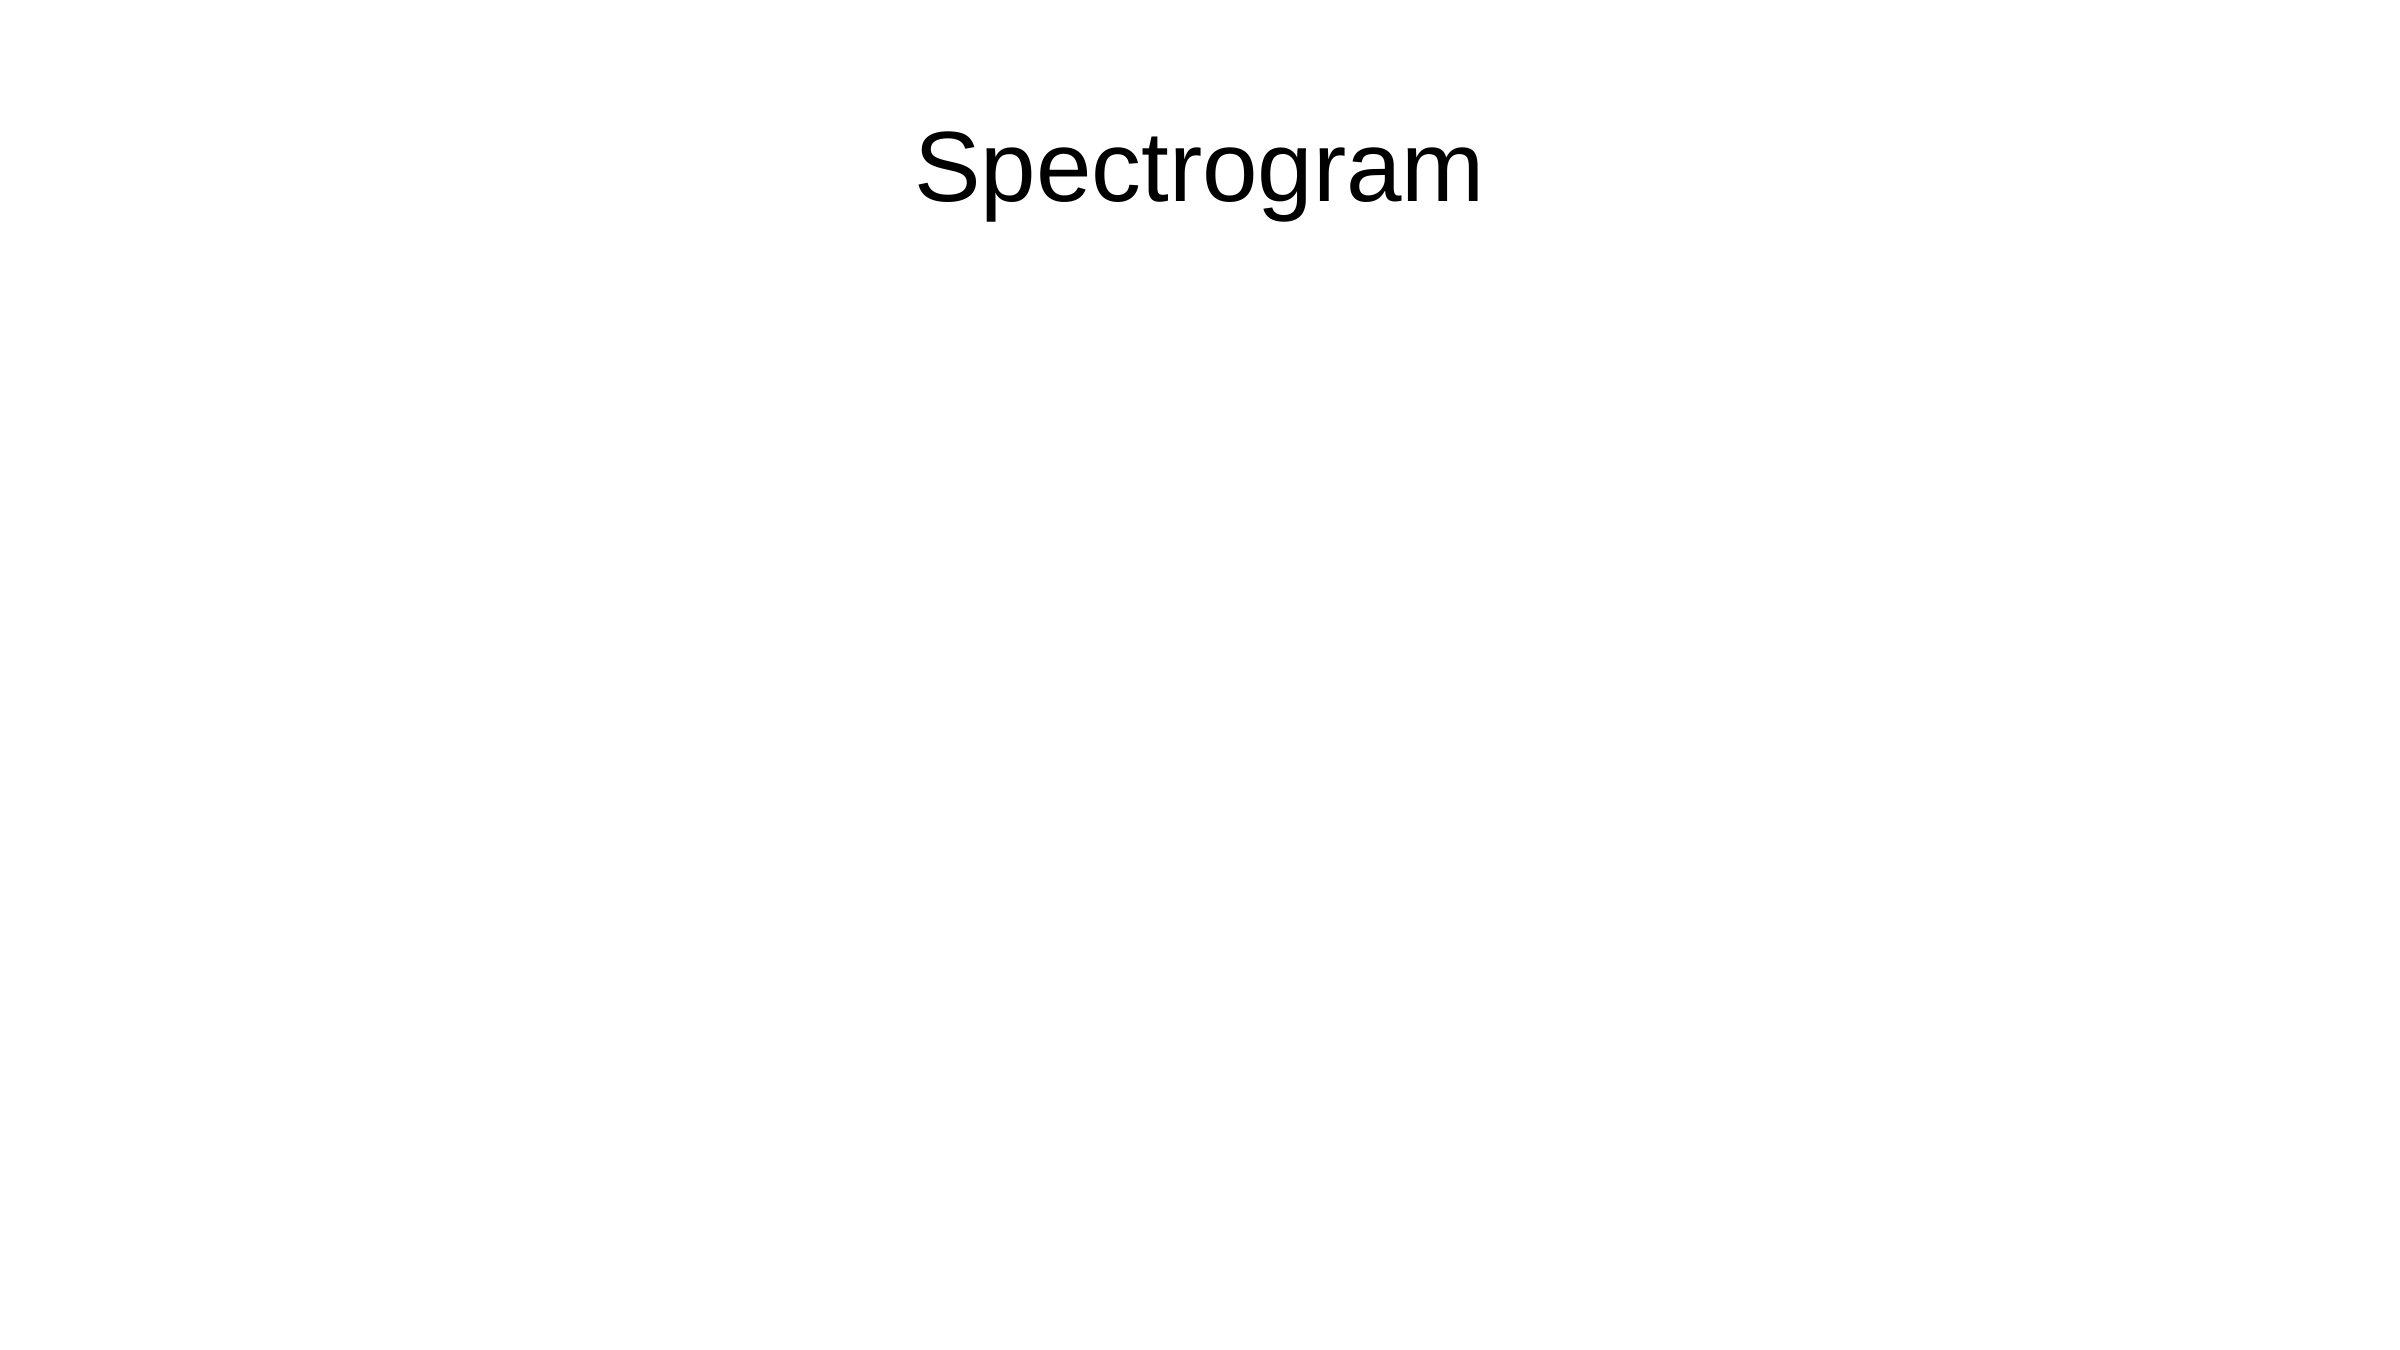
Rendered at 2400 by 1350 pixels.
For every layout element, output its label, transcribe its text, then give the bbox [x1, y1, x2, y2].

title Spectrogram [120, 53, 2280, 280]
